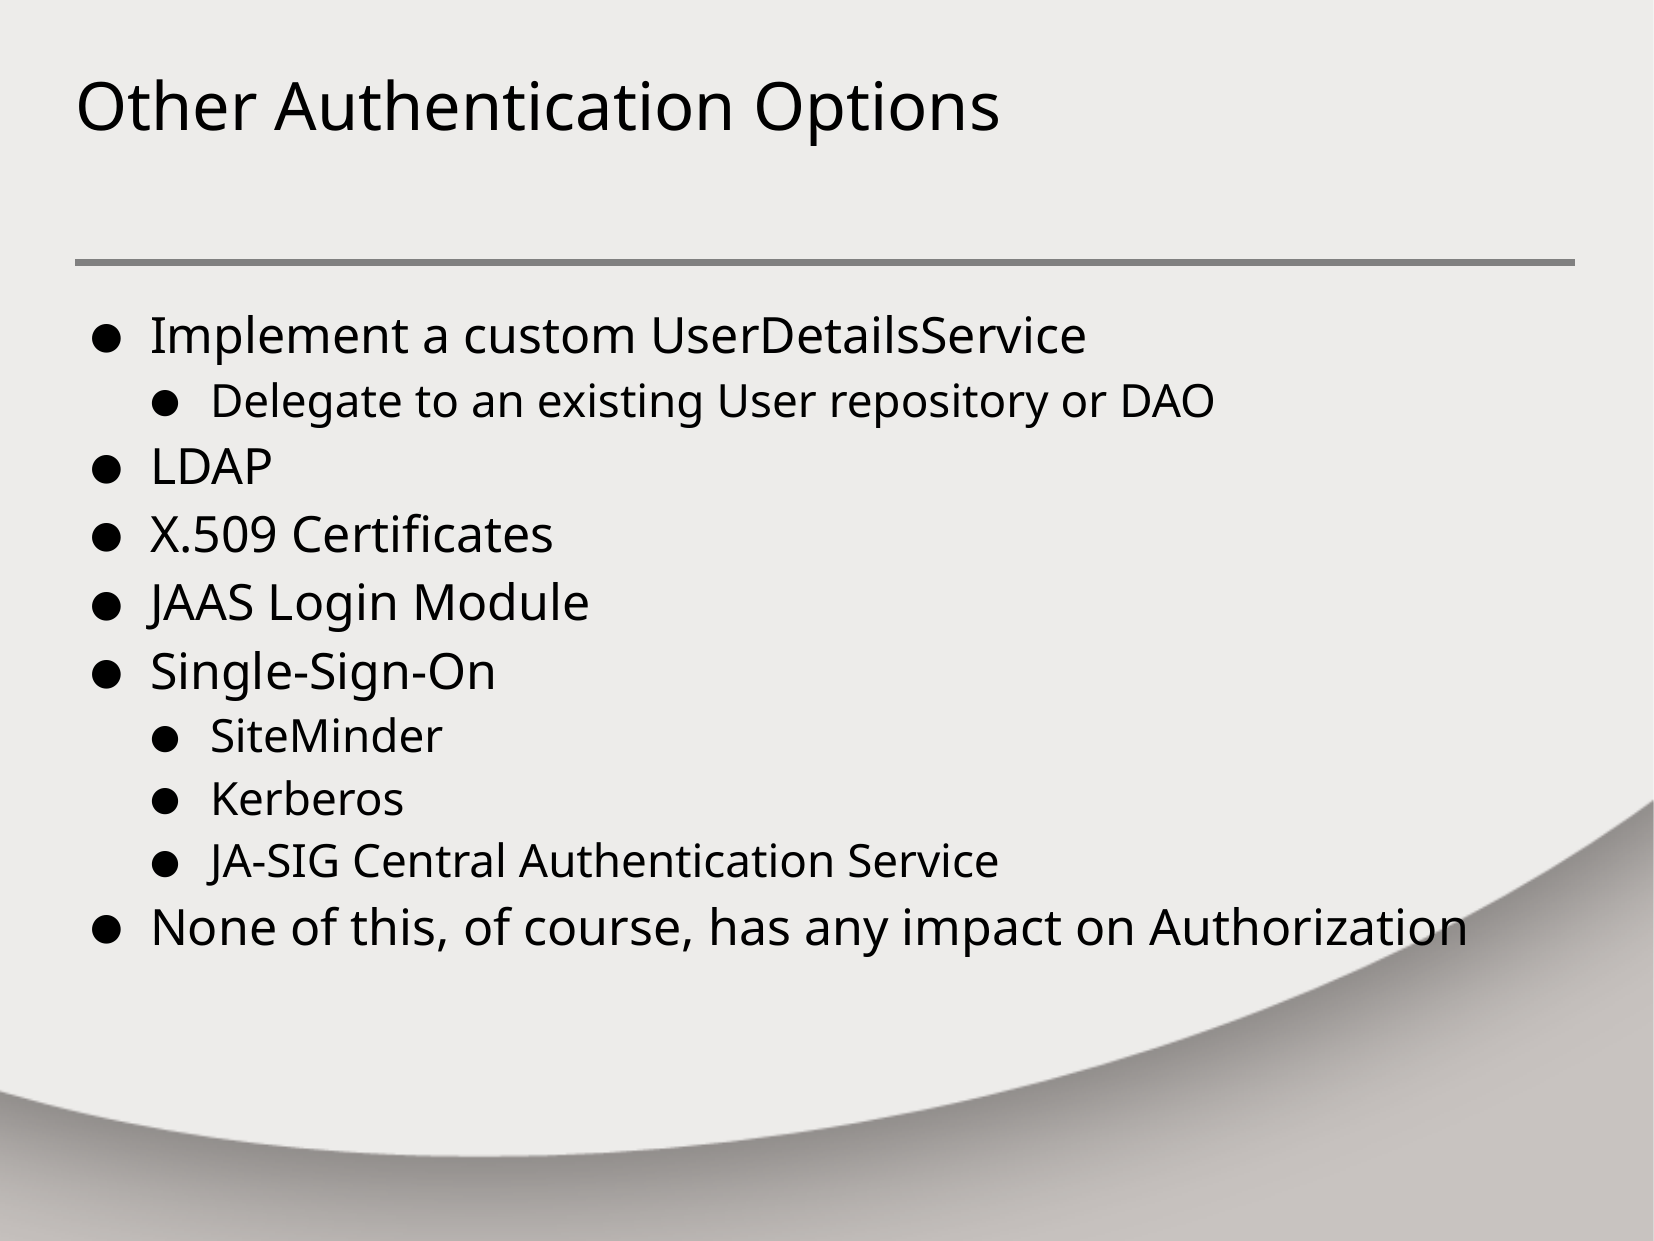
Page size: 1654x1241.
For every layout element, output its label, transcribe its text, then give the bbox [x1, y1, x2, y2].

list Implement a custom UserDetailsService Delegate to an existing User repository or DAO LDAP X.509 Certificates JAAS Login Module Single-Sign-On SiteMinder Kerberos JA-SIG Central Authentication Service None of this, of course, has any impact on Authorization [90, 300, 1565, 1119]
picture [0, 0, 1654, 1241]
title Other Authentication Options [75, 75, 1576, 226]
